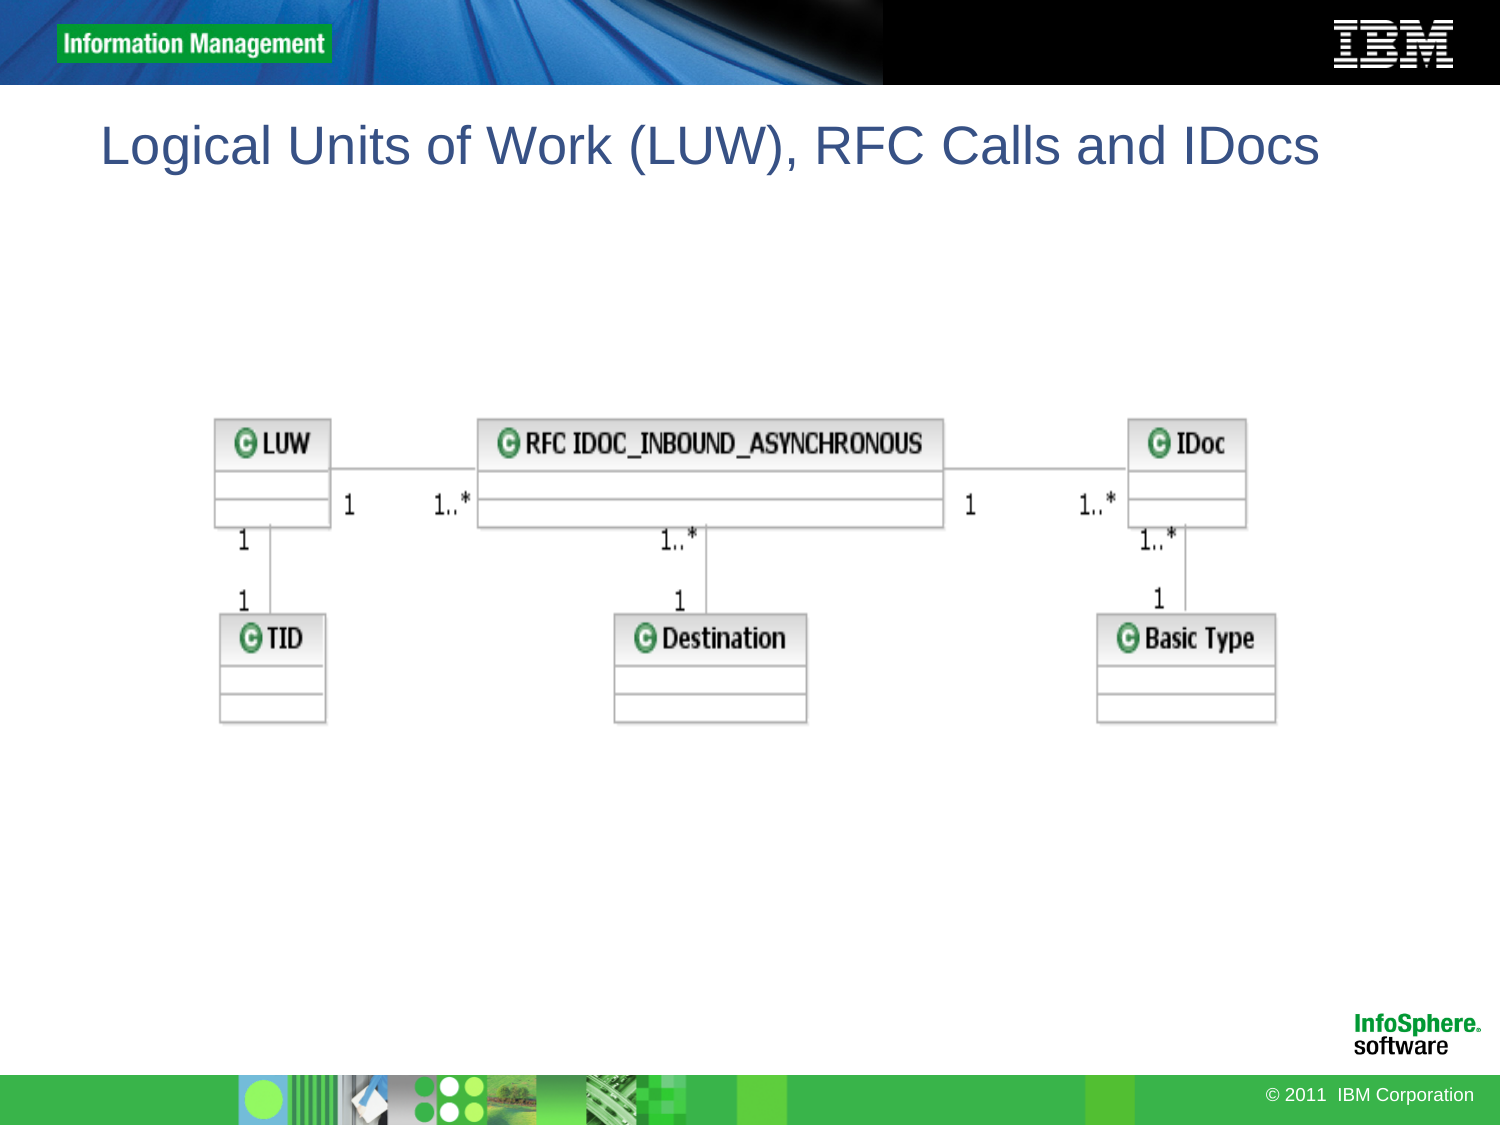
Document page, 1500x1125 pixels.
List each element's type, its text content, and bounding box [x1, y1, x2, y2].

picture [1334, 20, 1453, 68]
picture [1347, 1008, 1486, 1063]
picture [197, 365, 1306, 750]
picture [0, 1075, 1500, 1125]
picture [0, 0, 883, 85]
title Logical Units of Work (LUW), RFC Calls and IDocs [84, 110, 1469, 187]
